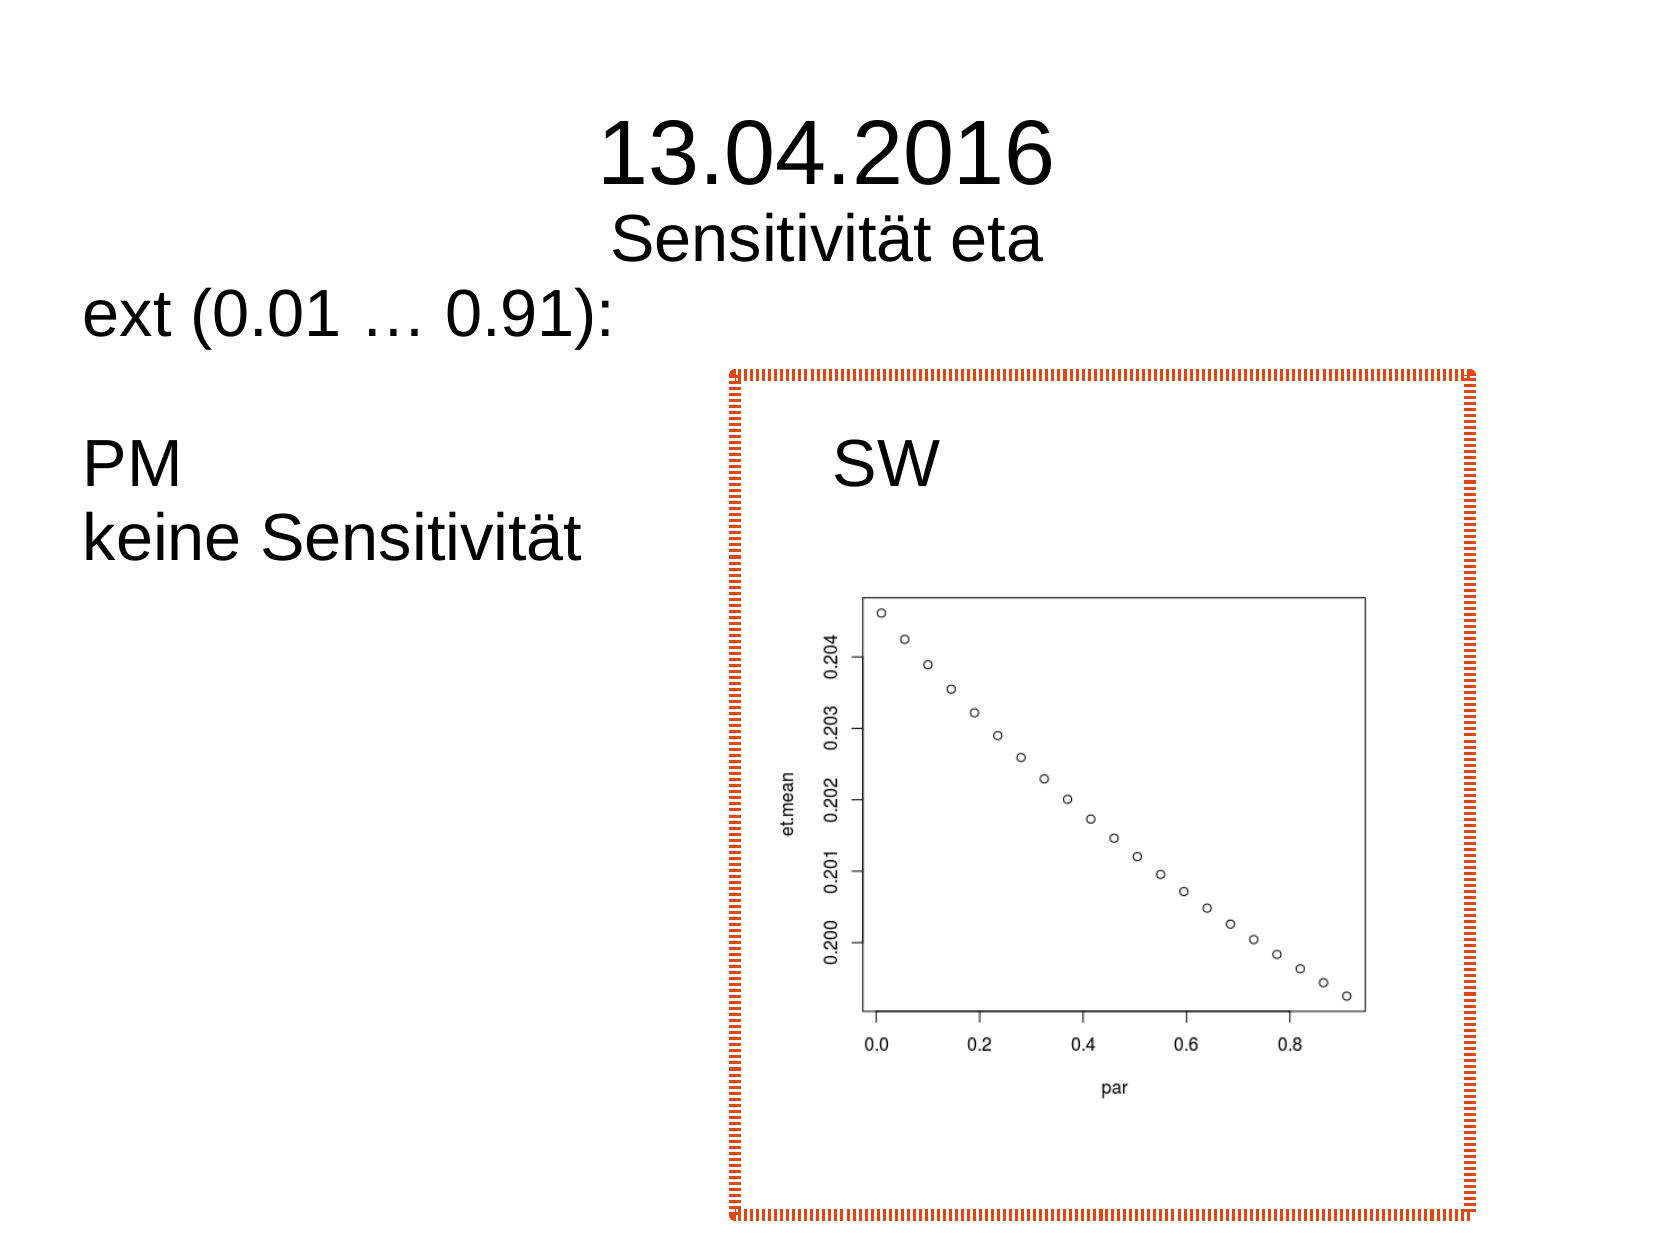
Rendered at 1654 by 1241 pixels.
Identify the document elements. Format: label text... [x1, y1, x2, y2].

title 13.04.2016 [82, 49, 1571, 201]
subtitle Sensitivität eta ext (0.01 … 0.91): PM SW keine Sensitivität [82, 201, 1571, 1099]
picture [774, 509, 1411, 1122]
